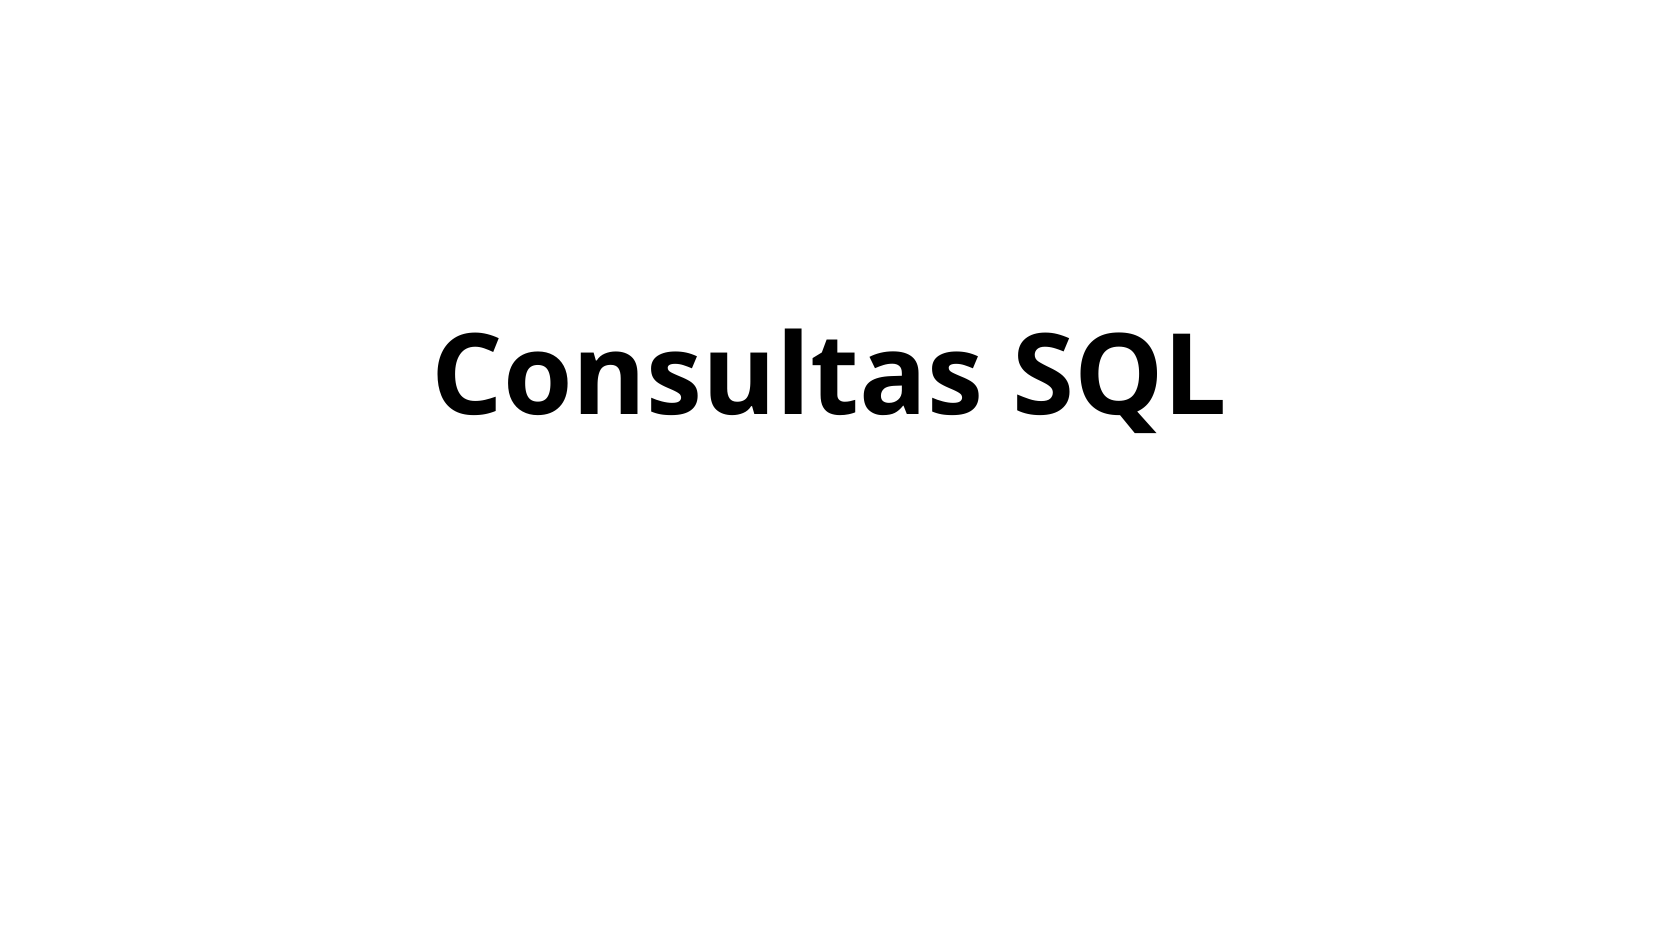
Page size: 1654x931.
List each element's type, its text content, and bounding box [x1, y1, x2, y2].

title Consultas SQL [85, 261, 1574, 477]
